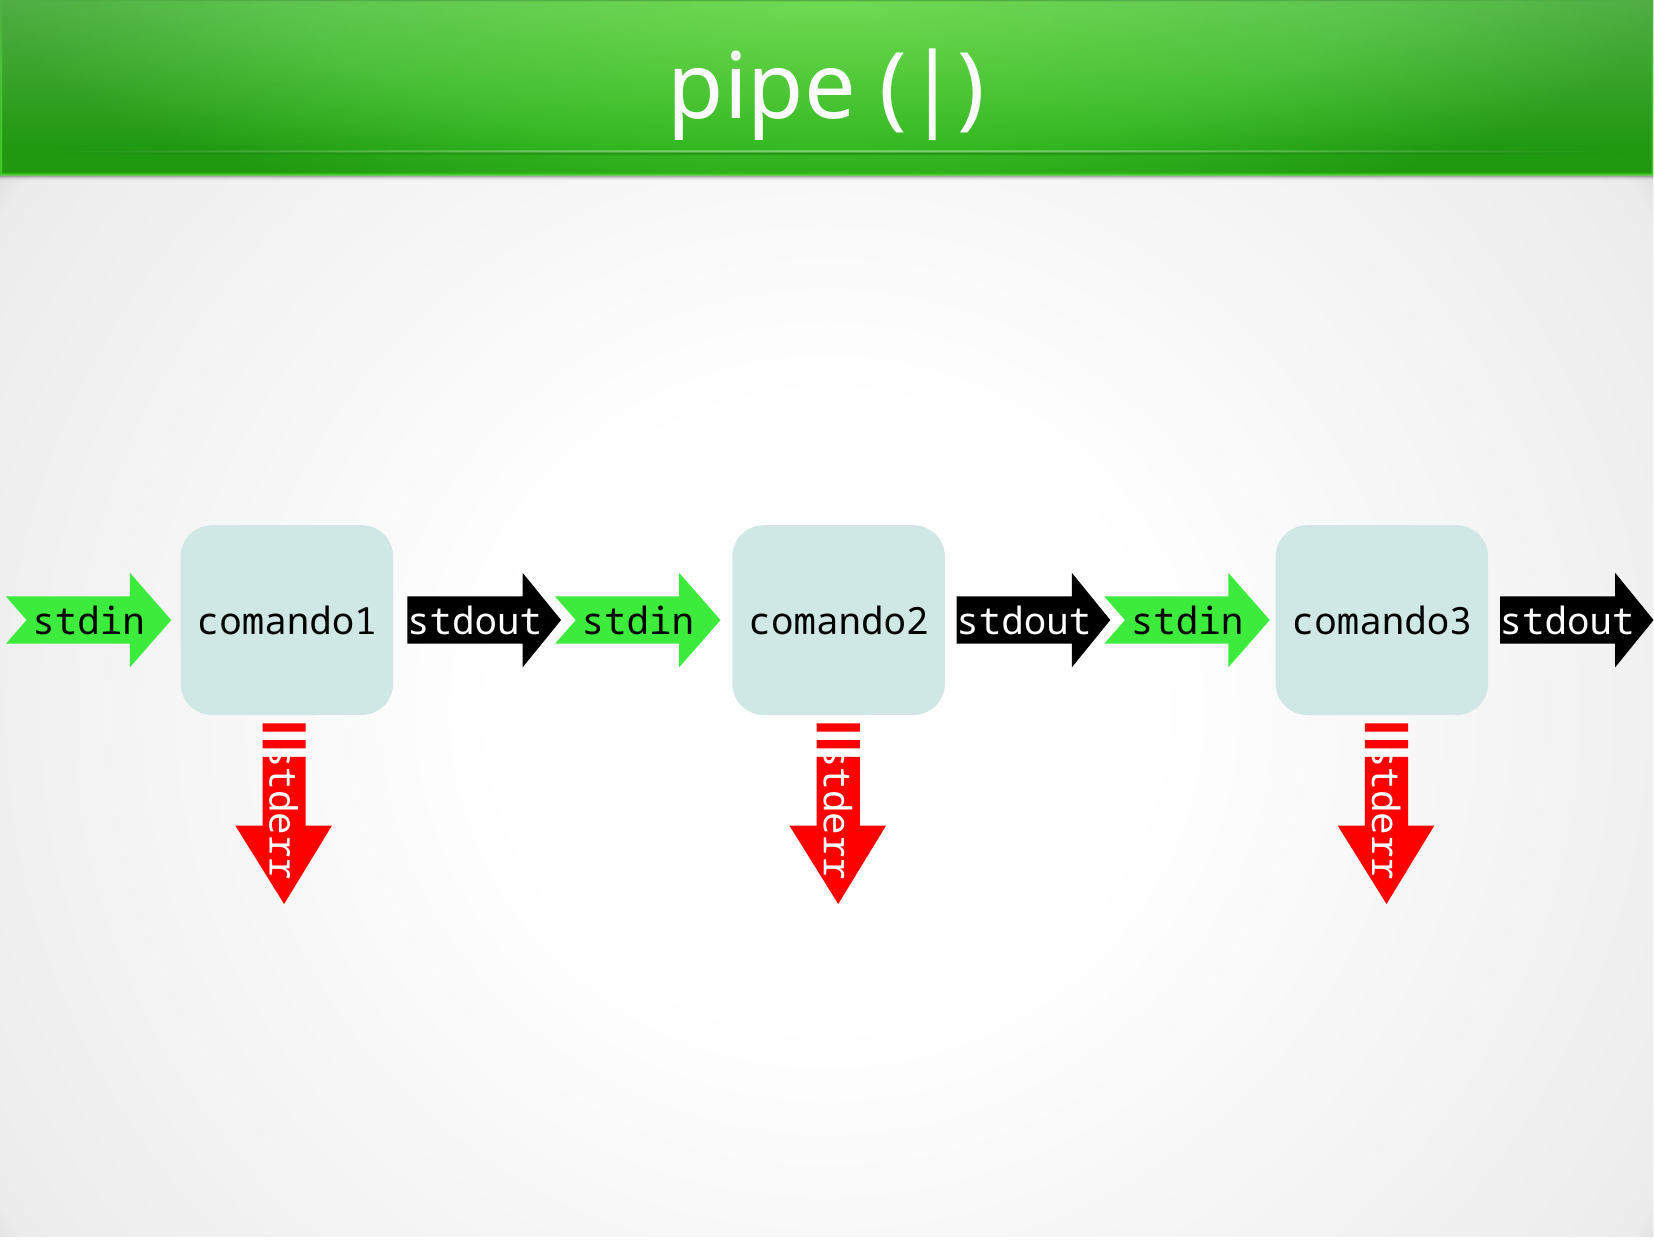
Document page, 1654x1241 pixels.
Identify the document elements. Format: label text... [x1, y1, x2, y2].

text_box stderr [1364, 723, 1409, 732]
text_box comando2 [732, 525, 945, 716]
text_box stderr [262, 740, 306, 749]
text_box comando3 [1275, 525, 1489, 716]
text_box stdout [956, 572, 1111, 668]
text_box stderr [1364, 740, 1409, 749]
text_box stdin [1104, 572, 1270, 668]
text_box stderr [816, 740, 860, 749]
text_box stderr [262, 723, 306, 732]
text_box stdin [5, 572, 172, 668]
text_box stdin [555, 572, 721, 668]
text_box stdout [407, 572, 562, 668]
picture [0, 0, 1654, 1237]
title pipe (|) [82, 11, 1571, 154]
text_box stdout [1500, 572, 1654, 668]
text_box stderr [789, 756, 887, 905]
text_box stderr [235, 756, 333, 905]
text_box stderr [816, 723, 860, 732]
text_box comando1 [180, 525, 394, 716]
text_box stderr [1337, 756, 1435, 905]
